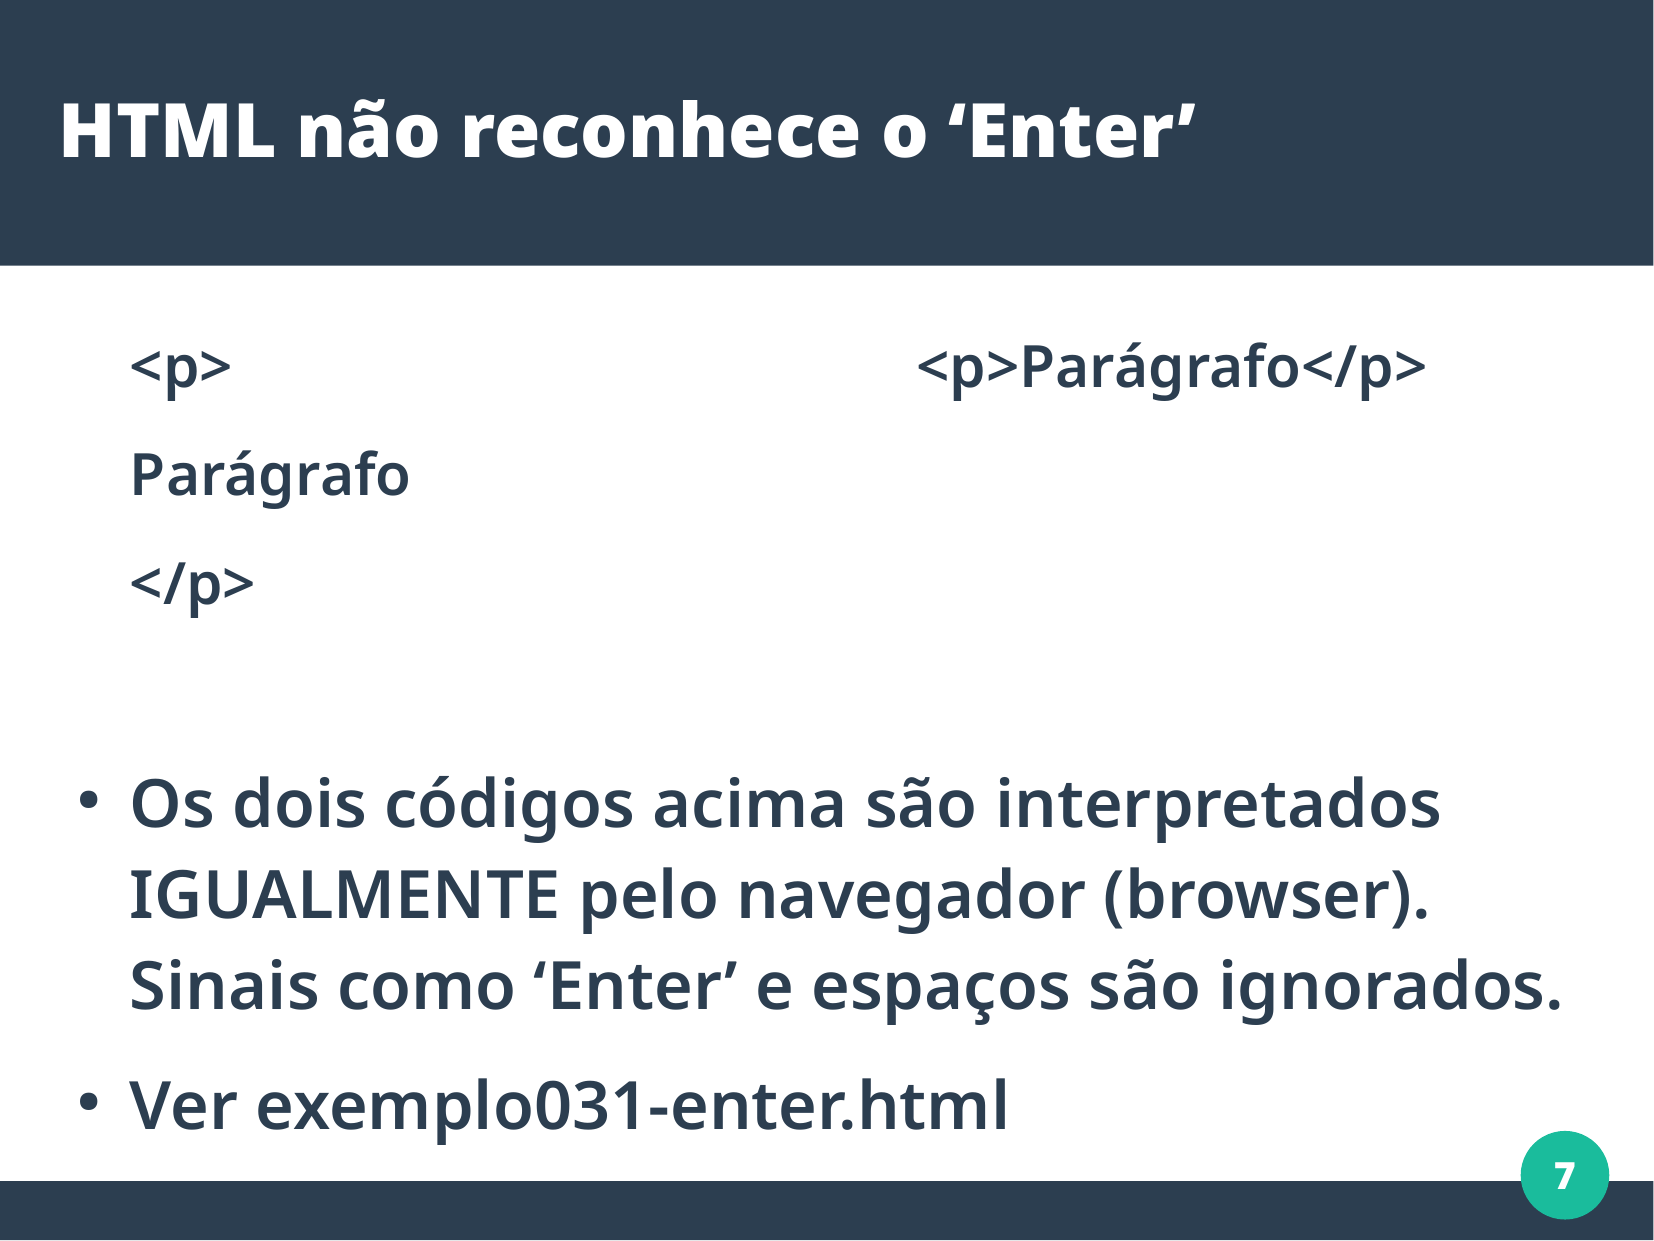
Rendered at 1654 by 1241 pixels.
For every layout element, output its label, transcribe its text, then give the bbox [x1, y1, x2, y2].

list Os dois códigos acima são interpretados IGUALMENTE pelo navegador (browser). Sinais como ‘Enter’ e espaços são ignorados. Ver exemplo031-enter.html [59, 756, 1595, 1151]
list <p>Parágrafo</p> [845, 324, 1596, 720]
title HTML não reconhece o ‘Enter’ [59, 49, 1595, 207]
list <p> Parágrafo </p> [59, 324, 809, 720]
